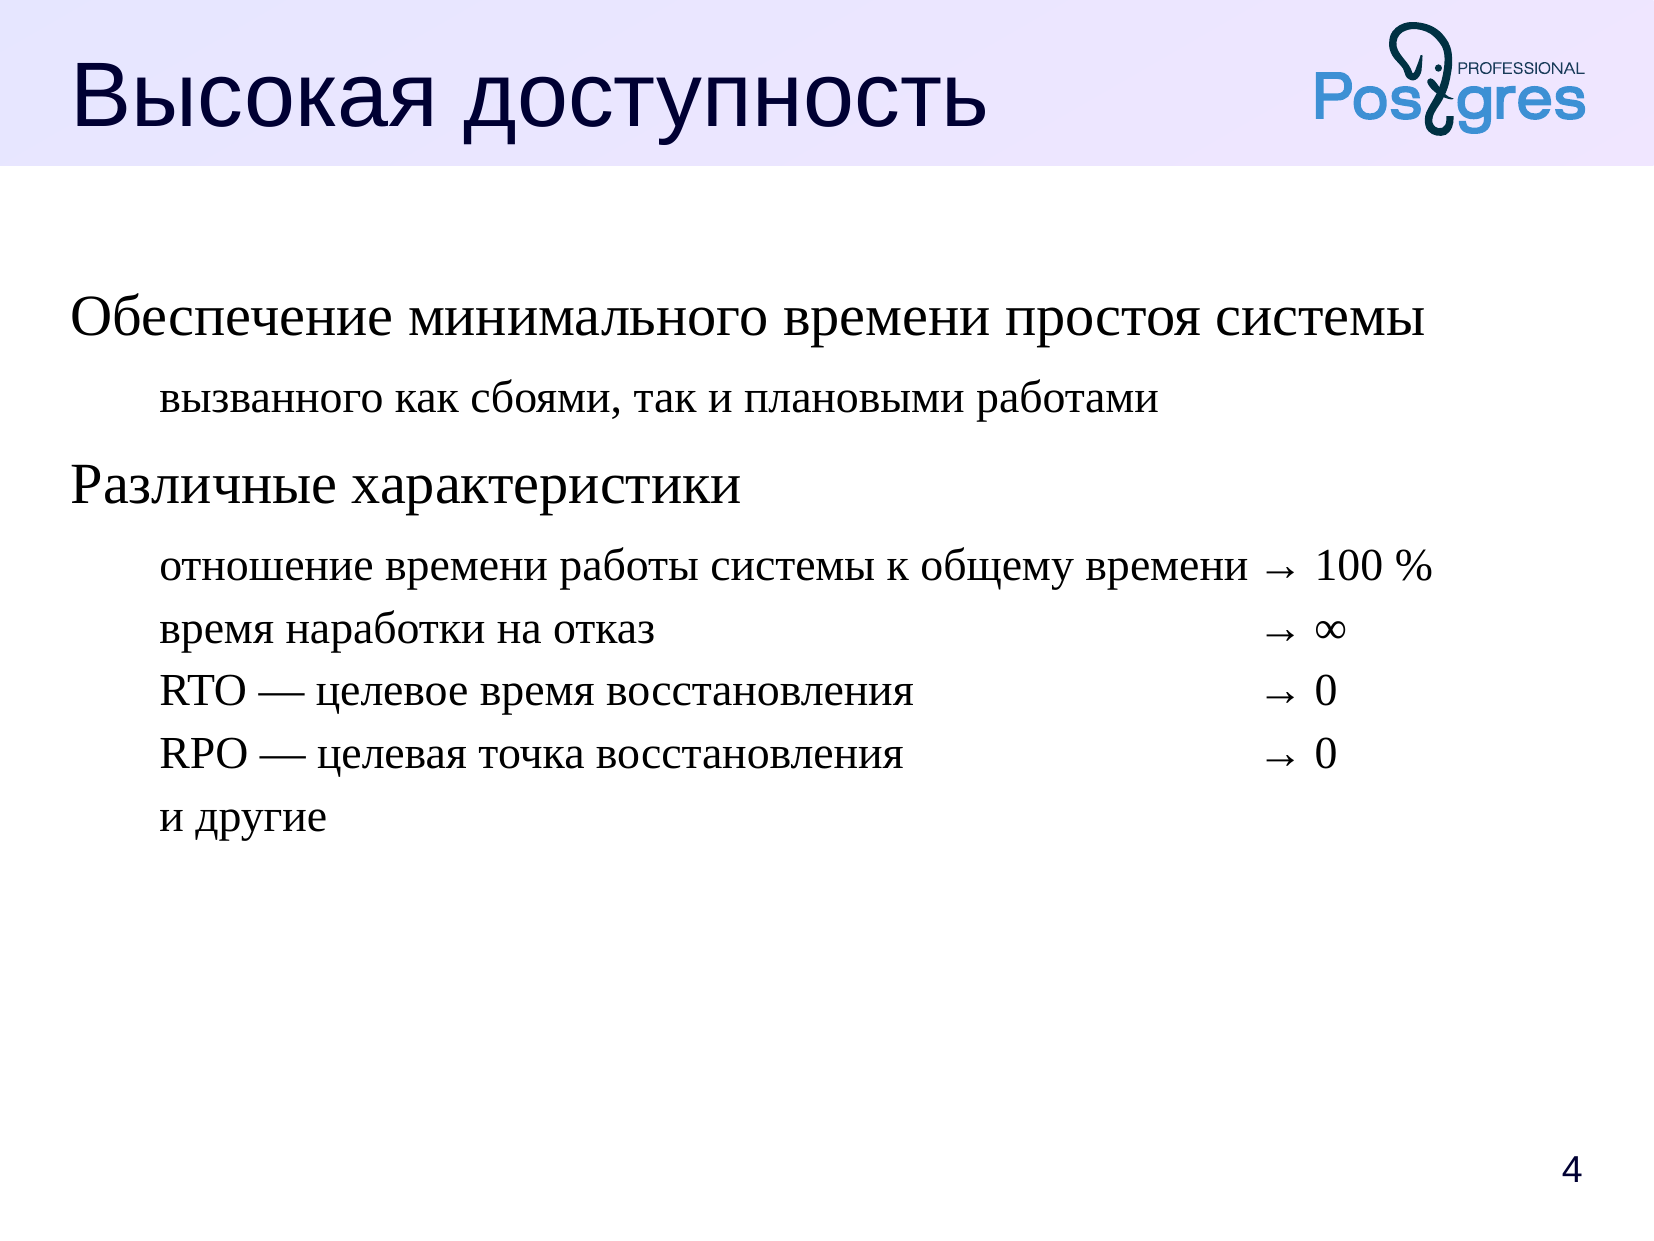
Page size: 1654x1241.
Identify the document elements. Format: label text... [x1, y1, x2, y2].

title Высокая доступность [70, 43, 1241, 147]
list Обеспечение минимального времени простоя системы вызванного как сбоями, так и плановыми работами Различные характеристики отношение времени работы системы к общему времени → 100 % время наработки на отказ → ∞ RTO — целевое время восстановления → 0 RPO — целевая точка восстановления → 0 и другие [70, 283, 1583, 1141]
